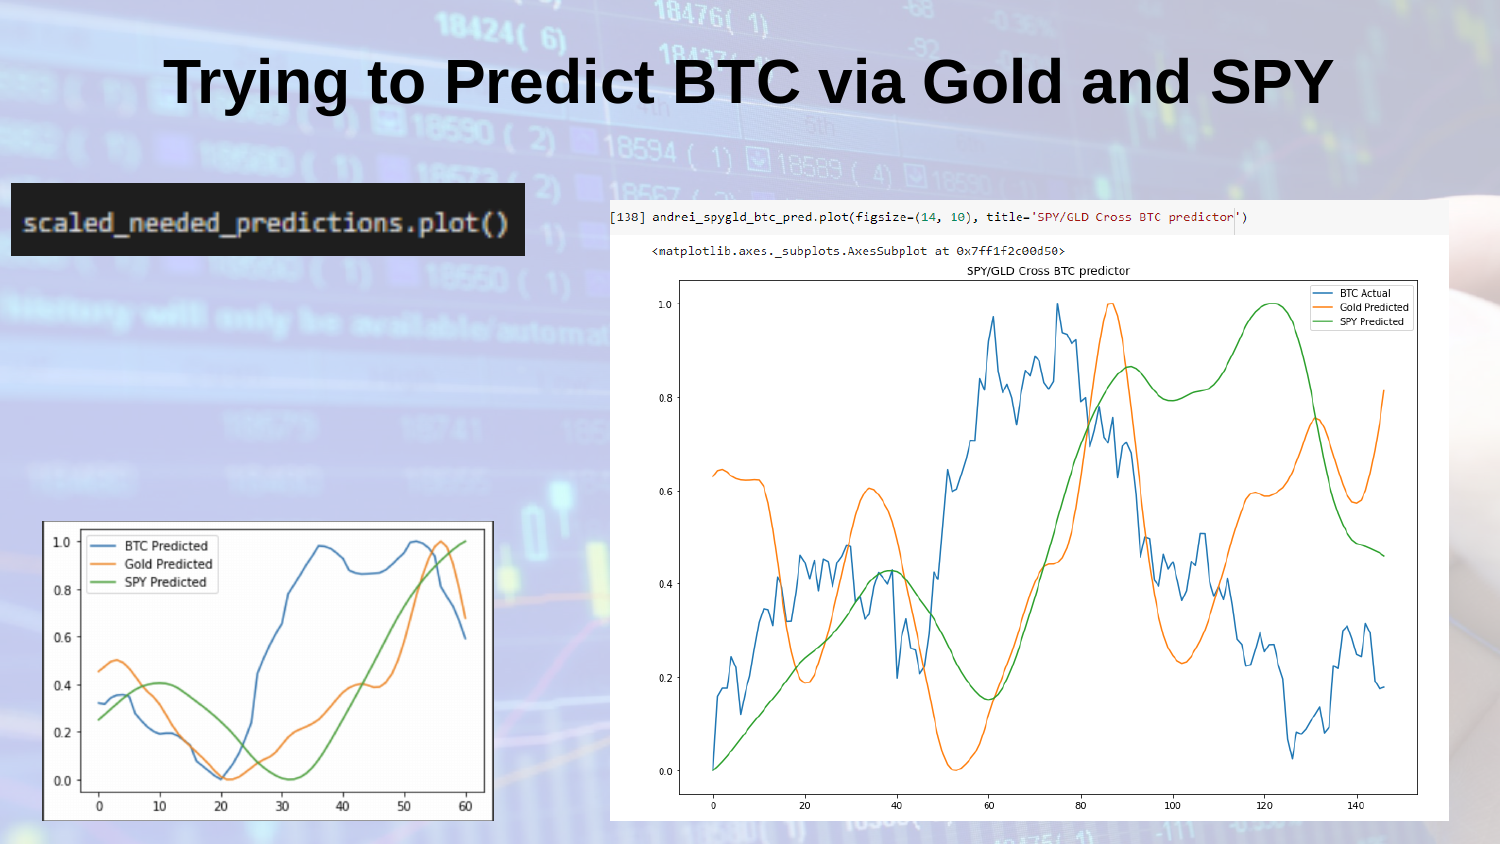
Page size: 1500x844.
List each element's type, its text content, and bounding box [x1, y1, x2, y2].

title Trying to Predict BTC via Gold and SPY [51, 25, 1449, 120]
picture [0, 0, 1500, 844]
